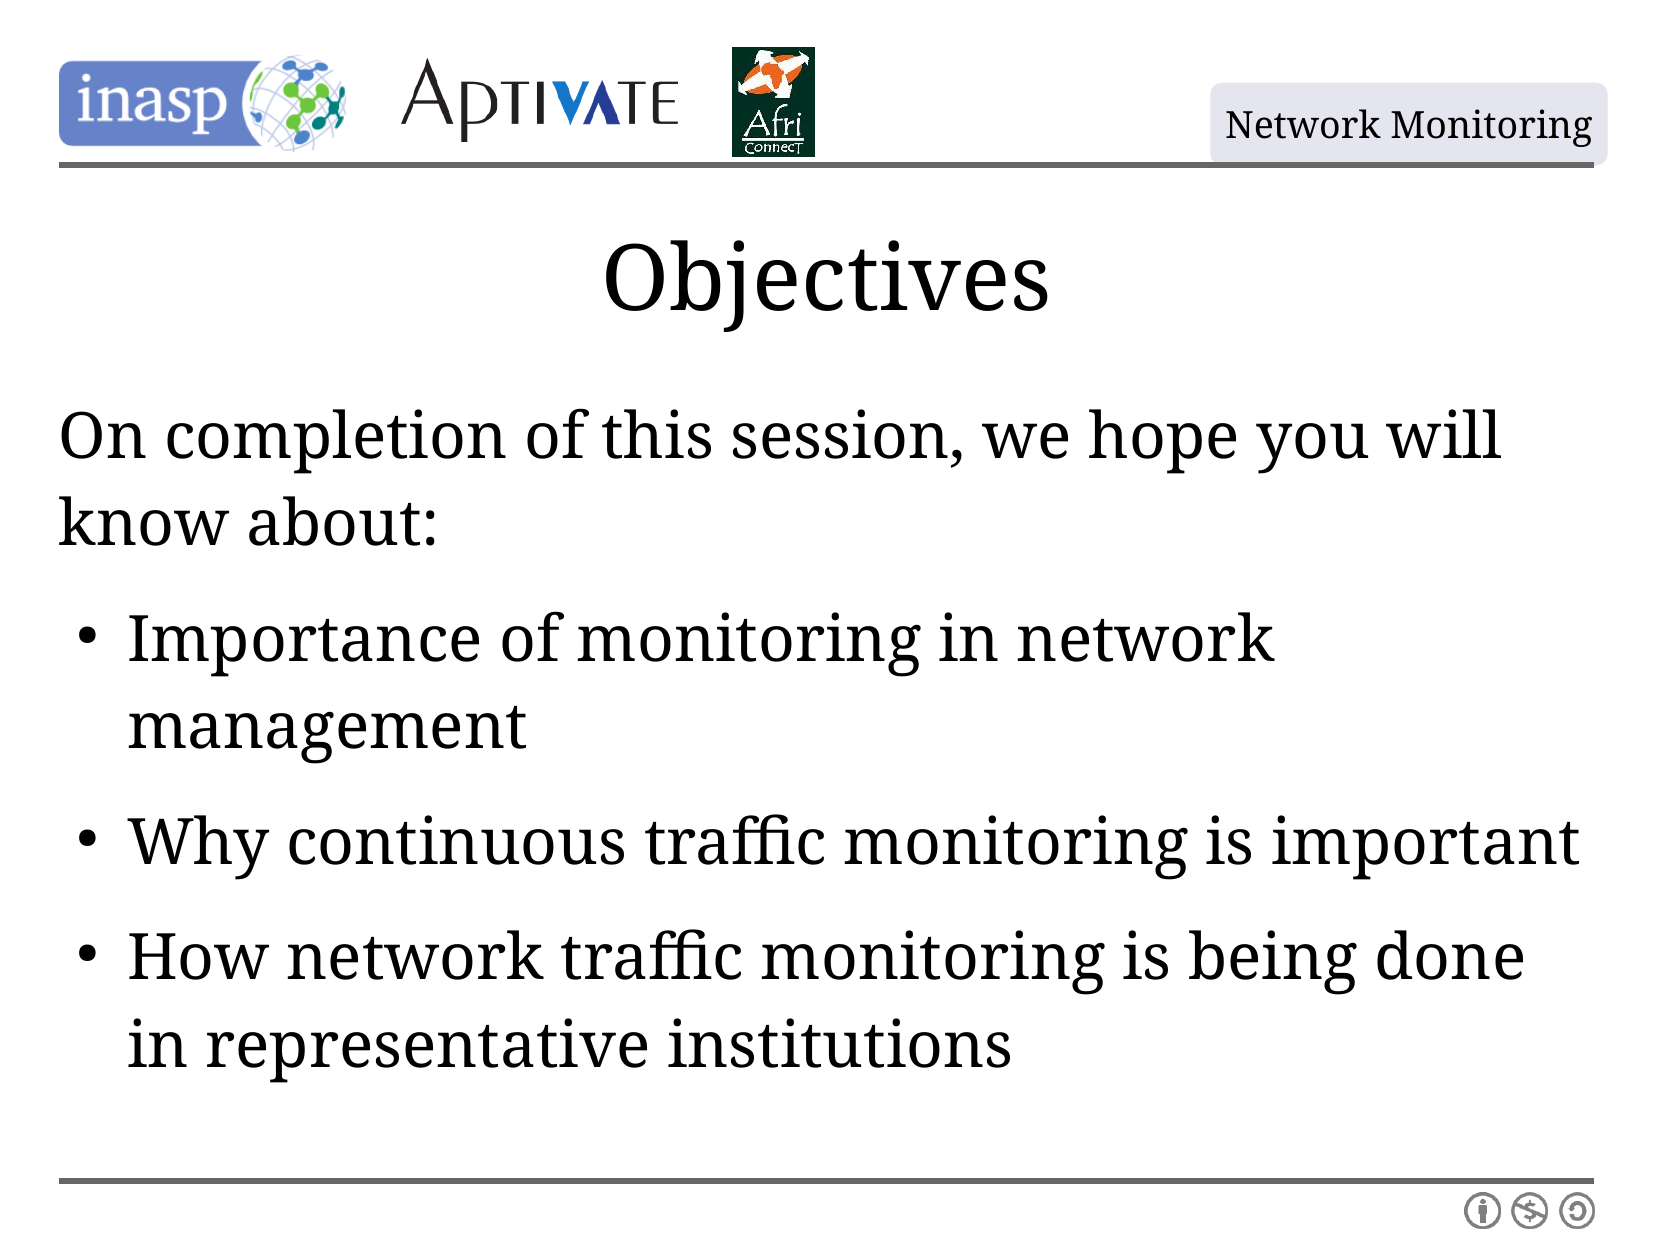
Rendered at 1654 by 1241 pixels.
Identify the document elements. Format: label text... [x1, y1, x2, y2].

picture [59, 47, 355, 160]
list On completion of this session, we hope you will know about: Importance of monitoring in network management Why continuous traffic monitoring is important How network traffic monitoring is being done in representative institutions [59, 389, 1595, 1109]
title Objectives [59, 212, 1595, 343]
picture [401, 58, 678, 142]
picture [1464, 1192, 1501, 1229]
picture [1559, 1192, 1595, 1229]
picture [732, 47, 815, 157]
picture [1511, 1192, 1548, 1229]
